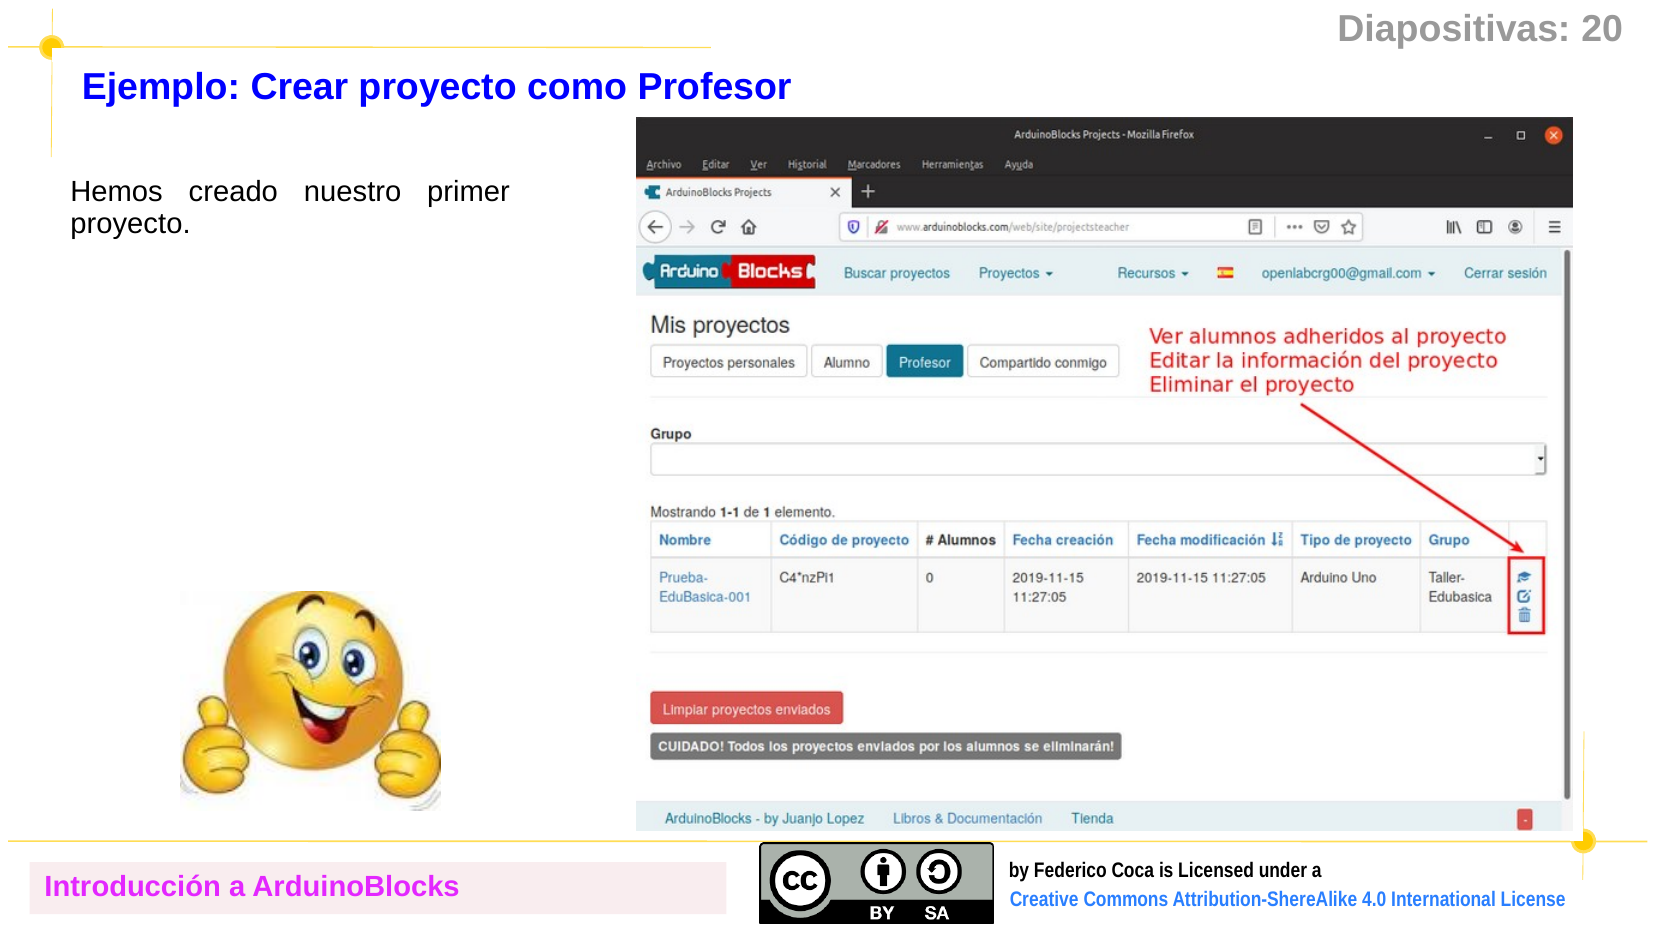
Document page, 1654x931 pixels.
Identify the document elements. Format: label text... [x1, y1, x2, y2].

picture [180, 591, 441, 811]
text_box Ejemplo: Crear proyecto como Profesor [67, 58, 1207, 116]
text_box Introducción a ArduinoBlocks [29, 862, 727, 915]
picture [636, 117, 1573, 831]
text_box Diapositivas: 20 [1322, 0, 1644, 57]
text_box Hemos creado nuestro primer proyecto. [55, 167, 526, 412]
